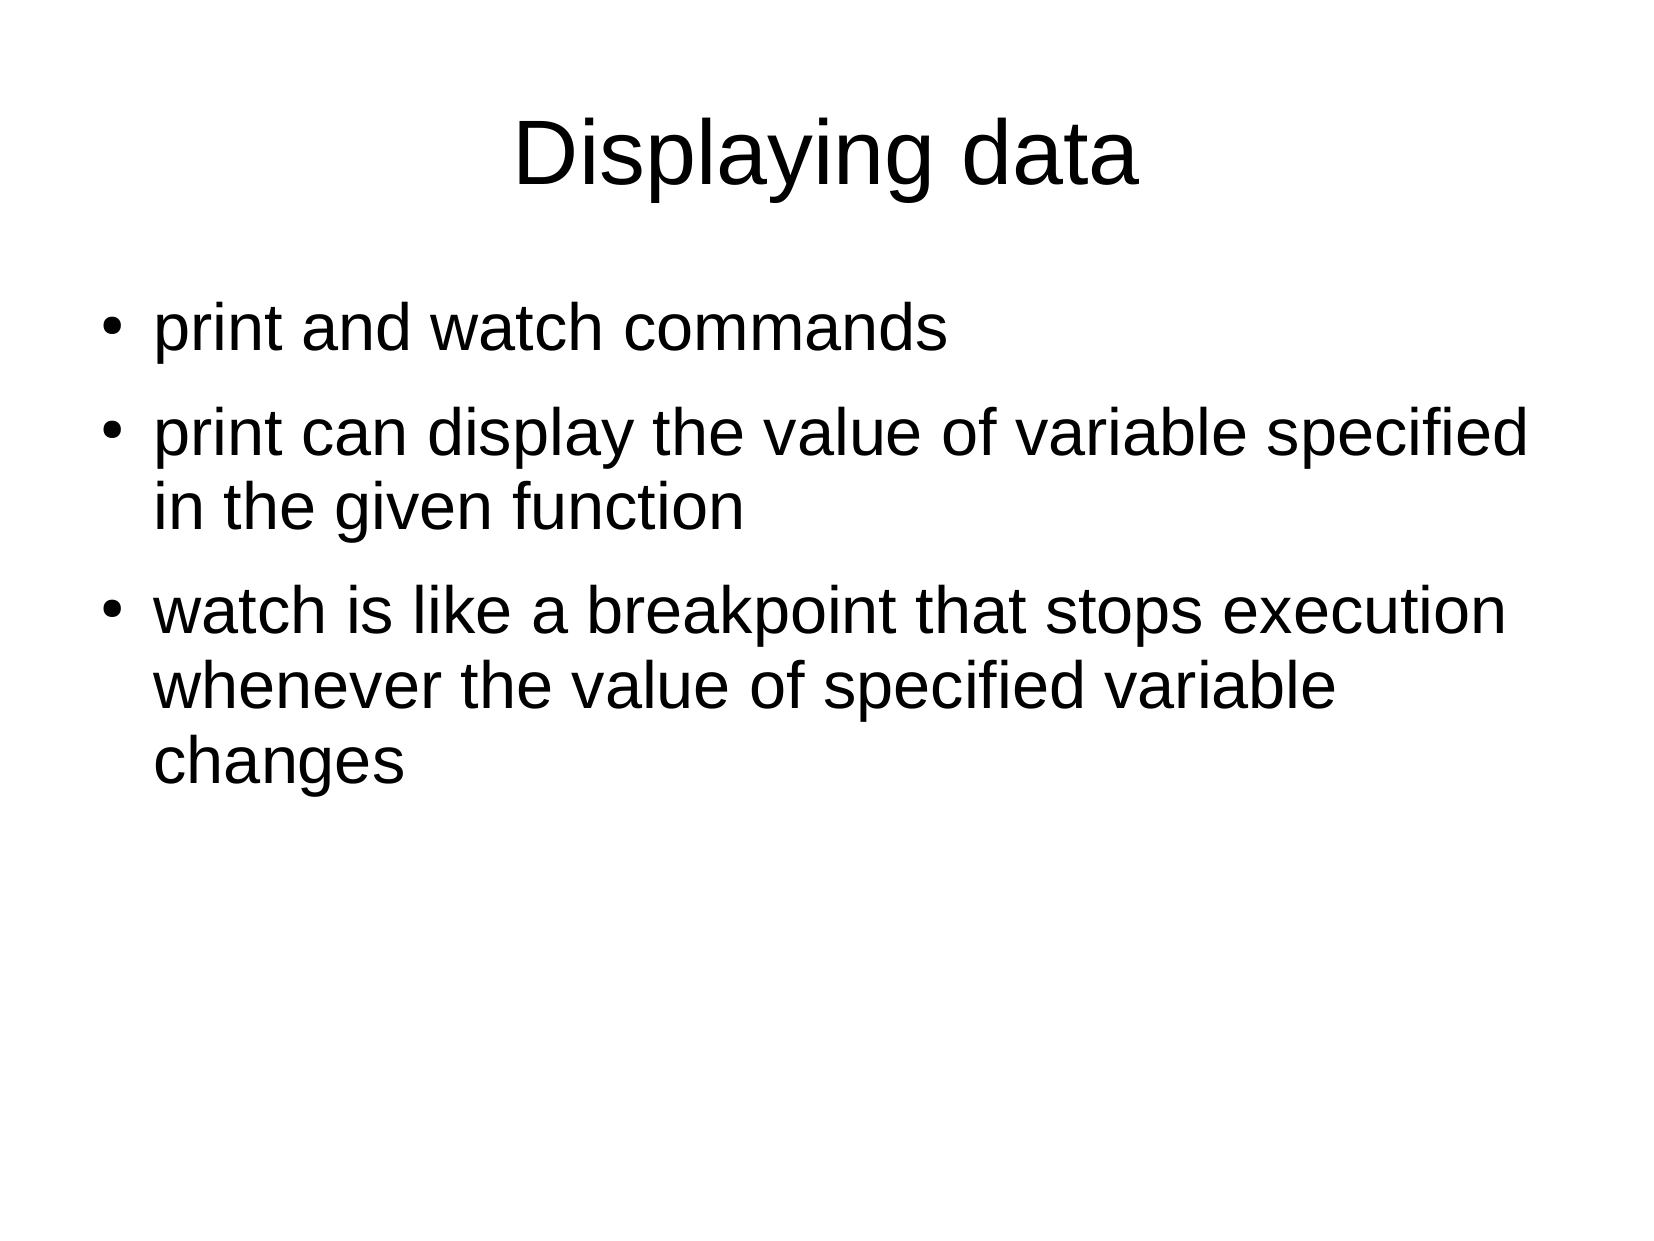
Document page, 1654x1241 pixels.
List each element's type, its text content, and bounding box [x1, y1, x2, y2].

list print and watch commands print can display the value of variable specified in the given function watch is like a breakpoint that stops execution whenever the value of specified variable changes [82, 290, 1571, 1010]
title Displaying data [82, 49, 1571, 257]
